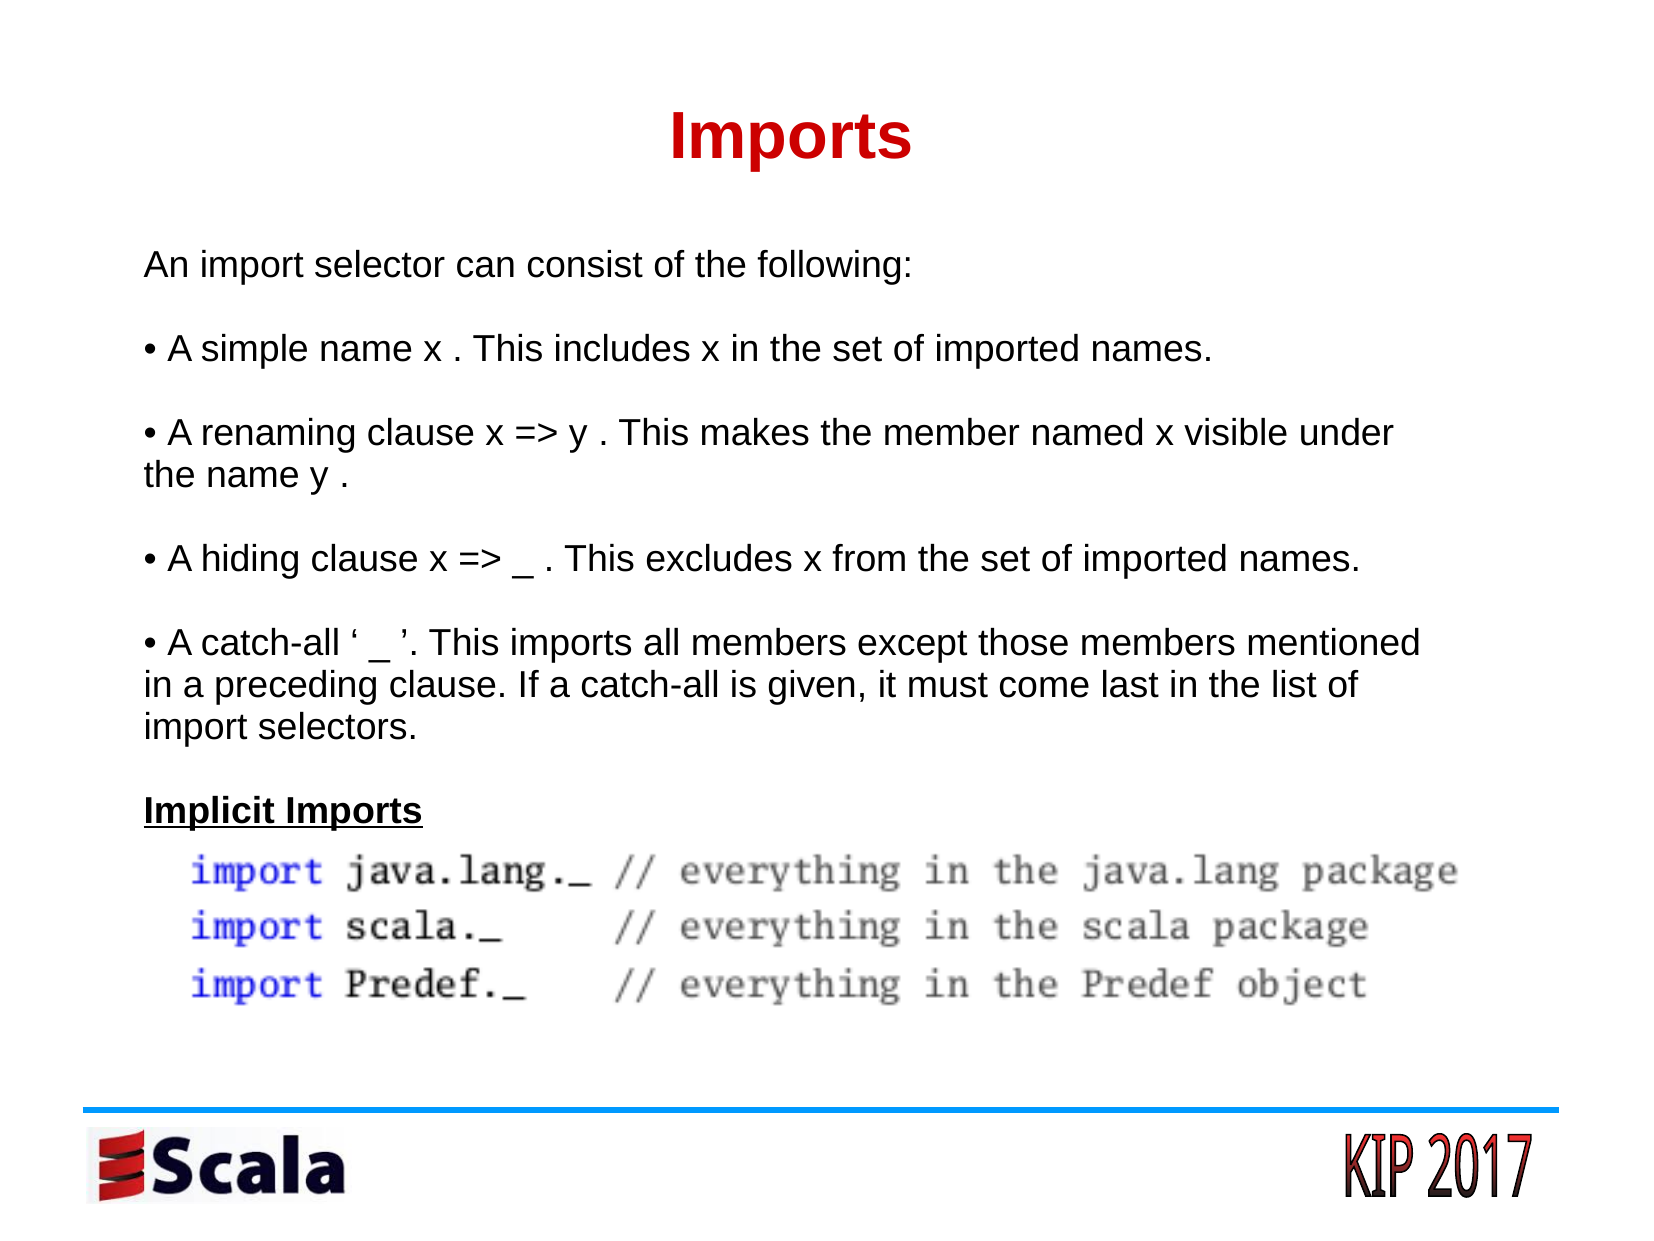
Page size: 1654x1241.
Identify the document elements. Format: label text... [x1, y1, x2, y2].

text_box An import selector can consist of the following: • A simple name x . This includes x in the set of imported names. • A renaming clause x => y . This makes the member named x visible under the name y . • A hiding clause x => _ . This excludes x from the set of imported names. • A catch-all ‘ _ ’. This imports all members except those members mentioned in a preceding clause. If a catch-all is given, it must come last in the list of import selectors. Implicit Imports [128, 236, 1465, 923]
text_box [0, 184, 1654, 707]
picture [86, 1127, 359, 1204]
picture [188, 850, 1503, 1040]
title Imports [47, 70, 1536, 184]
